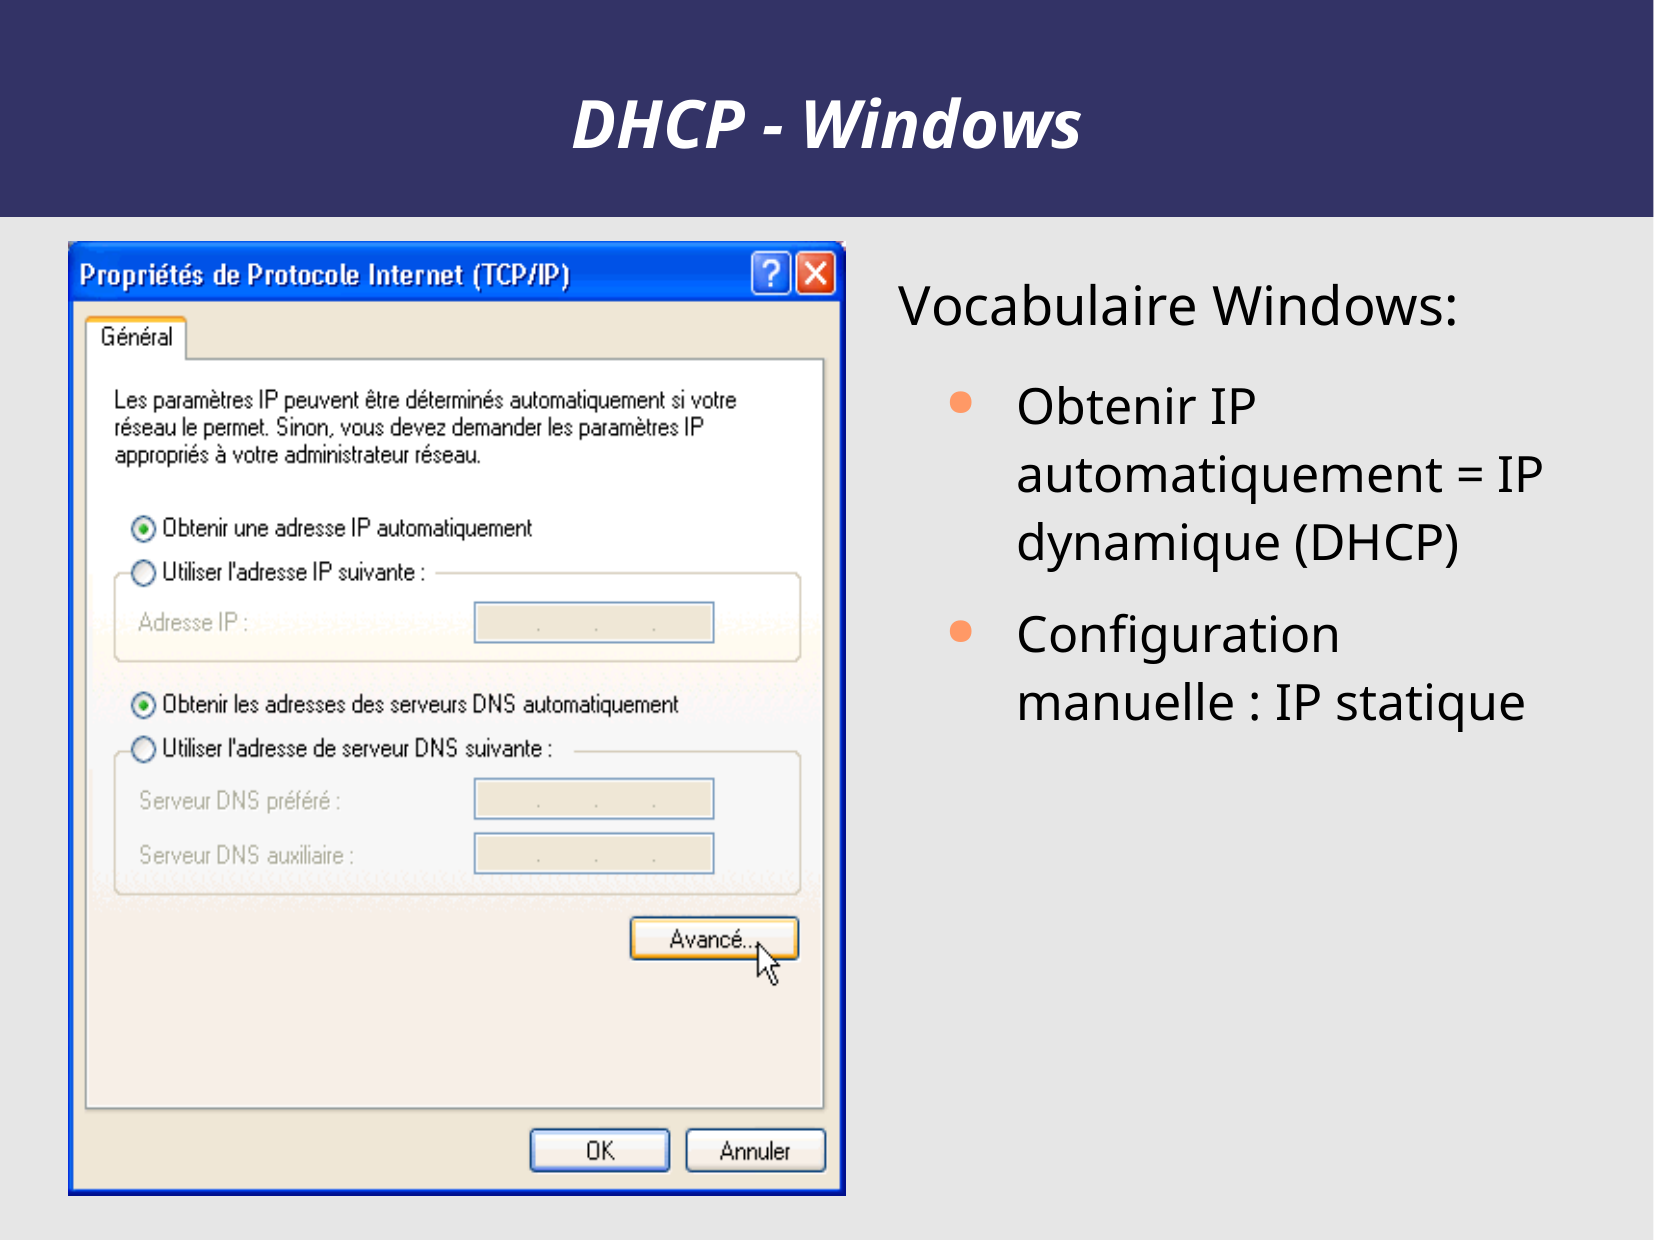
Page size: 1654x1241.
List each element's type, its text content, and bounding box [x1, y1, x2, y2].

picture [68, 241, 846, 1196]
title DHCP - Windows [121, 19, 1534, 227]
list Vocabulaire Windows: Obtenir IP automatiquement = IP dynamique (DHCP) Configuration manuelle : IP statique [886, 267, 1566, 675]
